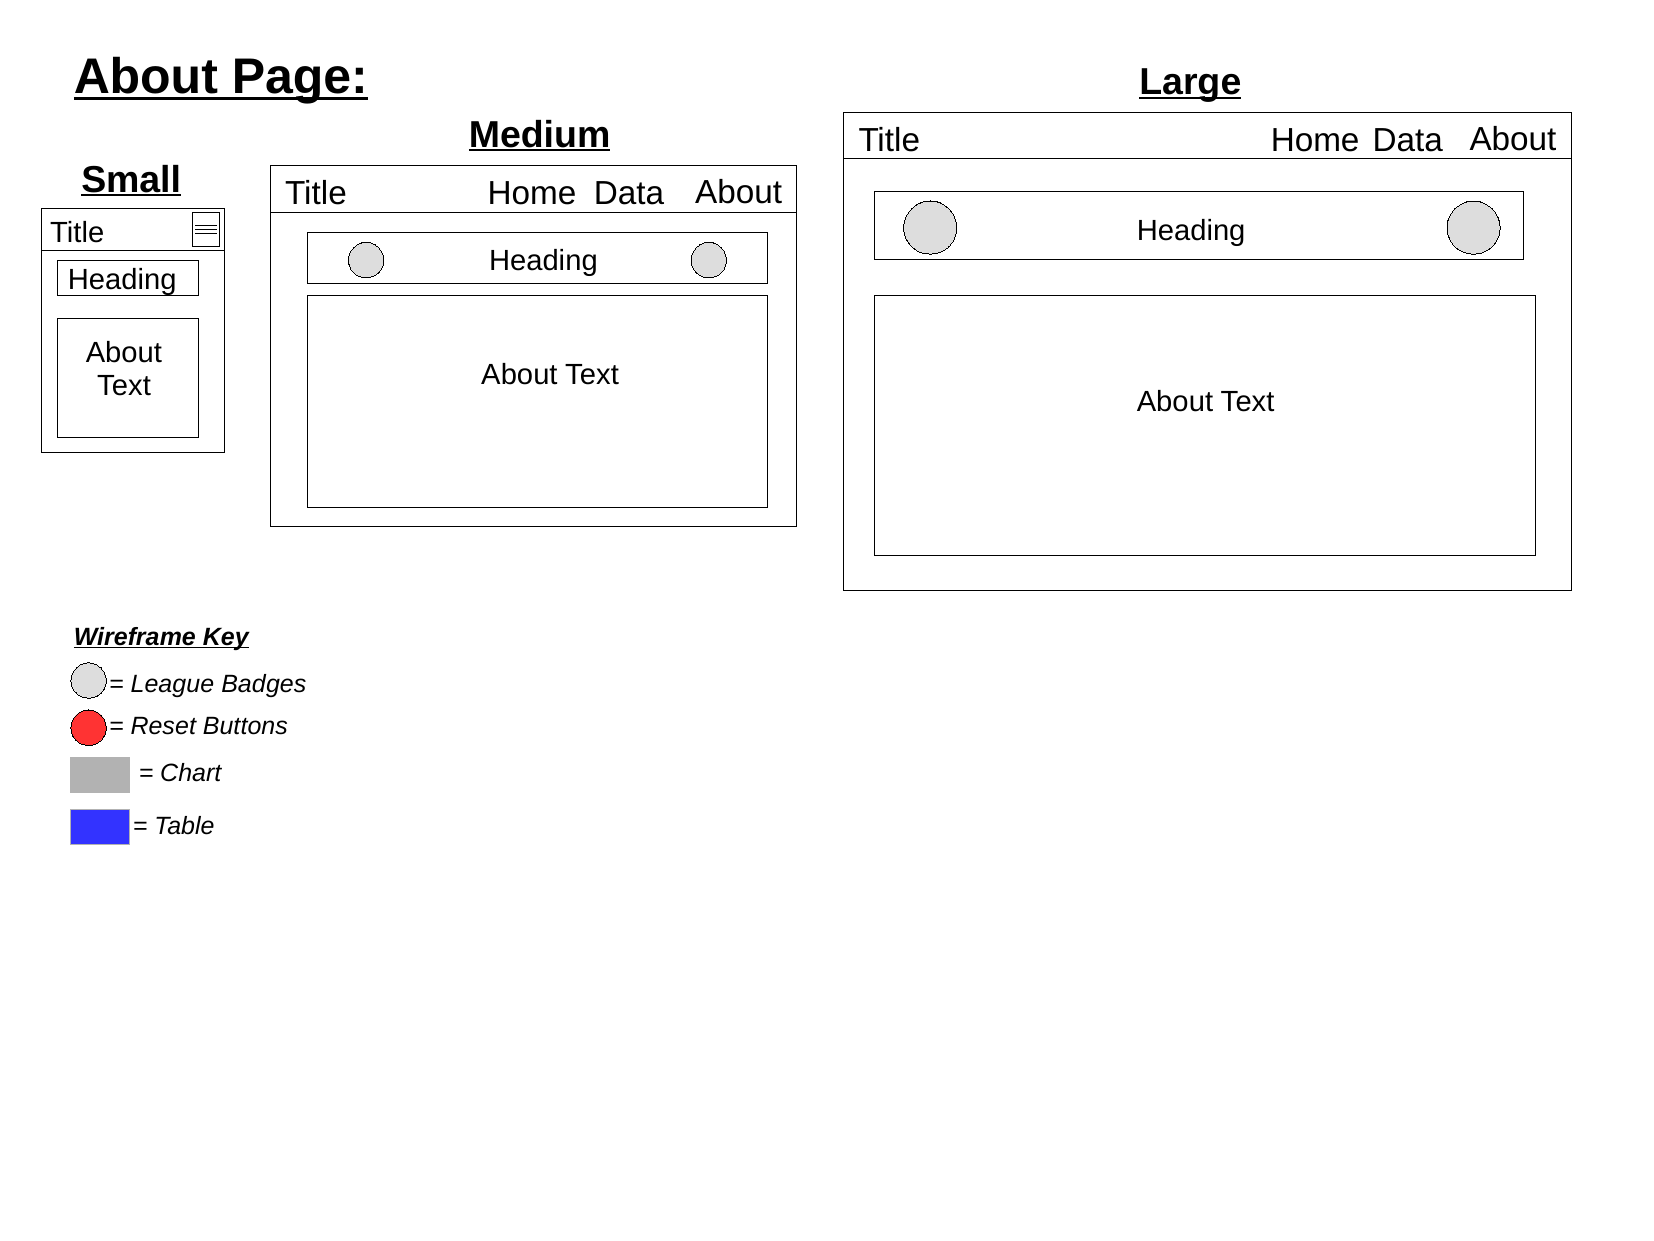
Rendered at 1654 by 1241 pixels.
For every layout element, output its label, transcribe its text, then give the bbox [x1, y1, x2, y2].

text_box Home [1255, 114, 1357, 167]
text_box About Text [1122, 378, 1300, 459]
text_box About Text [70, 328, 178, 443]
text_box [843, 112, 1572, 591]
text_box Wireframe Key [59, 615, 308, 680]
text_box About Text [466, 350, 650, 431]
text_box Home [472, 167, 579, 220]
text_box About Page: [59, 41, 383, 112]
text_box Large [1124, 53, 1297, 111]
text_box [41, 208, 225, 453]
text_box = Chart [124, 751, 373, 816]
text_box [270, 165, 797, 527]
text_box Heading [1122, 206, 1268, 255]
text_box Medium [453, 105, 626, 163]
text_box [70, 709, 94, 746]
text_box [70, 680, 94, 699]
text_box About [1454, 112, 1601, 165]
text_box = Table [118, 804, 367, 869]
text_box [70, 757, 124, 793]
text_box About [680, 165, 833, 218]
text_box Data [1357, 114, 1504, 167]
text_box Title [35, 208, 130, 260]
text_box Heading [53, 255, 199, 304]
text_box Title [270, 167, 423, 220]
text_box Data [579, 167, 731, 220]
text_box Small [66, 150, 196, 250]
text_box Title [843, 114, 990, 167]
text_box = Reset Buttons [94, 704, 343, 757]
text_box [70, 809, 118, 845]
text_box = League Badges [94, 662, 343, 704]
text_box Heading [474, 236, 621, 284]
